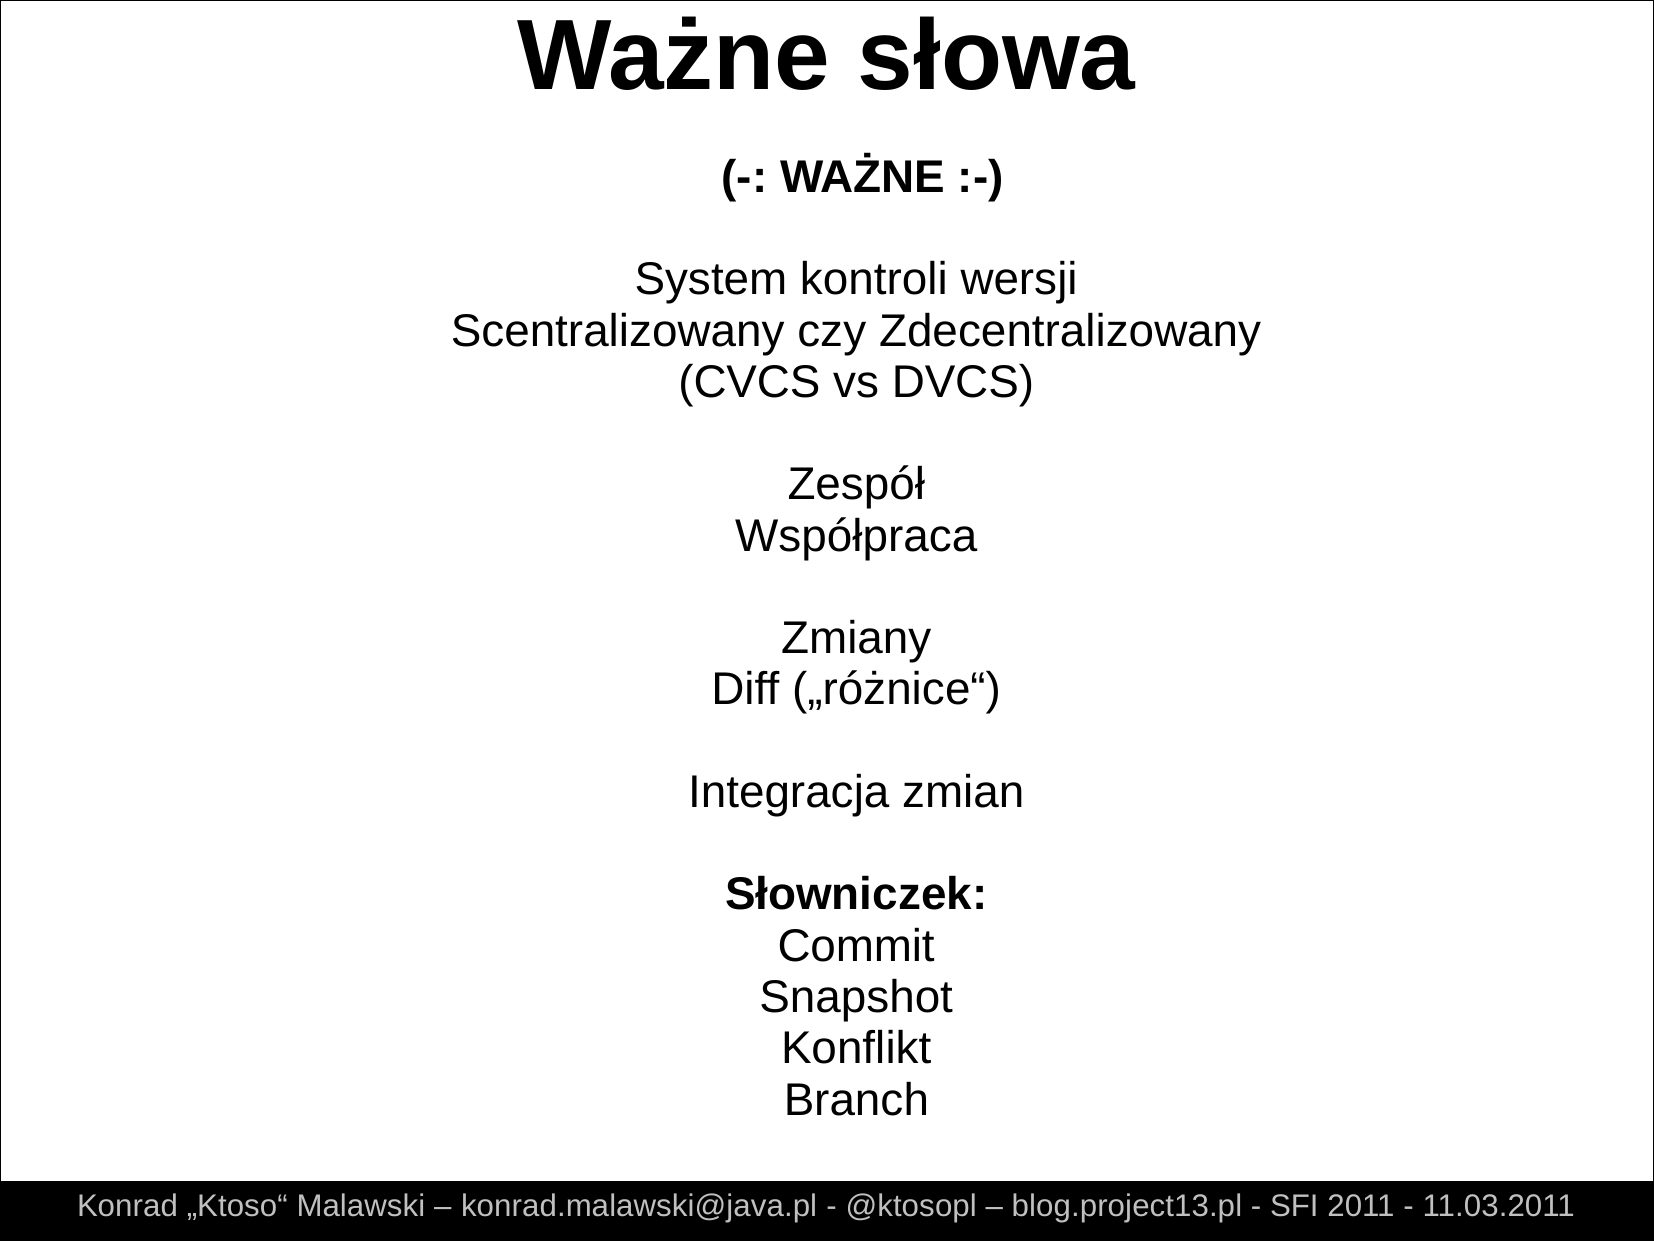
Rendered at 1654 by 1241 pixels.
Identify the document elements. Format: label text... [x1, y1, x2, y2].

text_box Ważne słowa [0, 0, 1654, 119]
text_box Konrad „Ktoso“ Malawski – konrad.malawski@java.pl - @ktosopl – blog.project13.pl - SFI 2011 - 11.03.2011 [0, 1181, 1654, 1238]
text_box (-: WAŻNE :-) System kontroli wersji Scentralizowany czy Zdecentralizowany (CVCS vs DVCS) Zespół Współpraca Zmiany Diff („różnice“) Integracja zmian Słowniczek: Commit Snapshot Konflikt Branch [295, 143, 1418, 1133]
